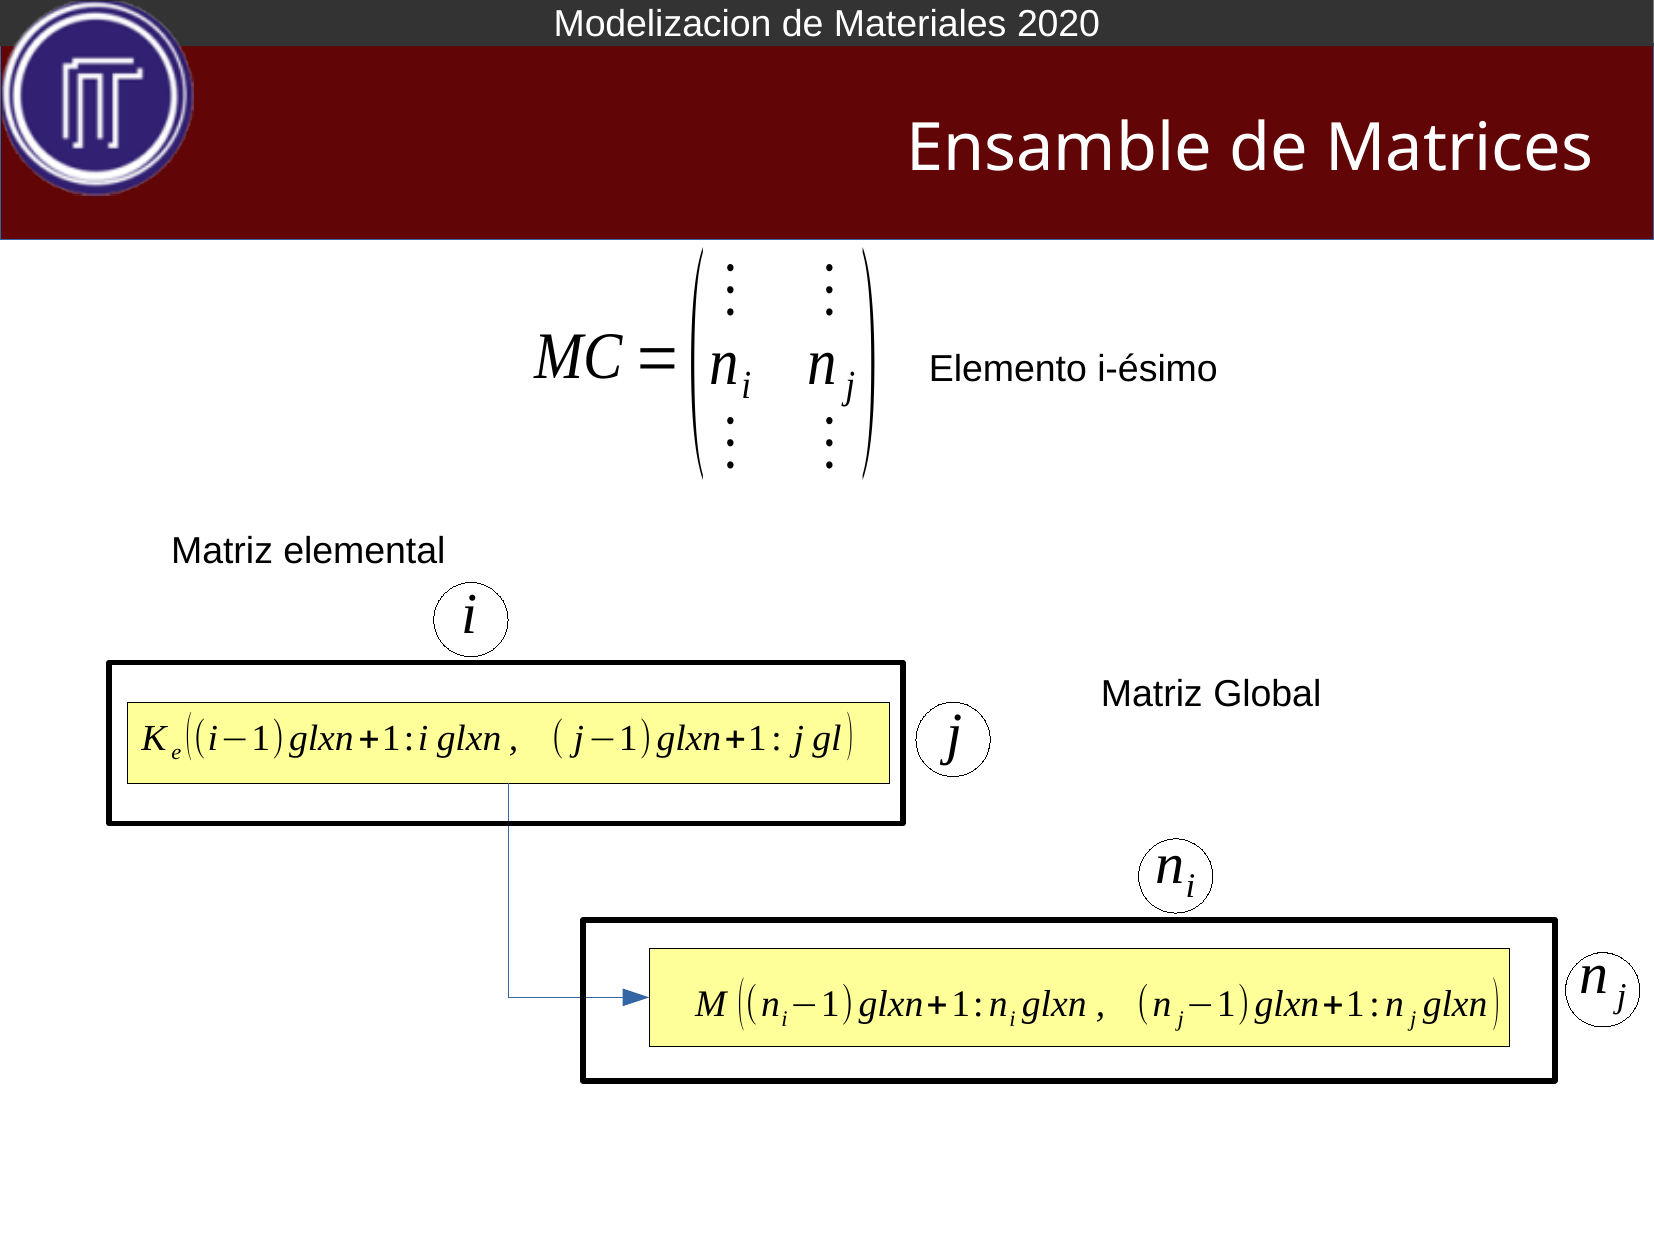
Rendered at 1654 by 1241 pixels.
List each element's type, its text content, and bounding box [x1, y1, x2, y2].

text_box [649, 948, 1510, 1047]
title Ensamble de Matrices [41, 70, 1654, 218]
chart [455, 582, 487, 647]
text_box [127, 702, 890, 784]
chart [131, 710, 861, 764]
text_box Matriz Global [1086, 665, 1414, 723]
text_box Elemento i-ésimo [914, 340, 1264, 398]
chart [927, 702, 972, 767]
picture [0, 0, 194, 196]
chart [525, 243, 886, 483]
chart [1148, 832, 1204, 906]
chart [1571, 941, 1635, 1015]
chart [687, 976, 1506, 1033]
text_box Matriz elemental [156, 521, 485, 579]
